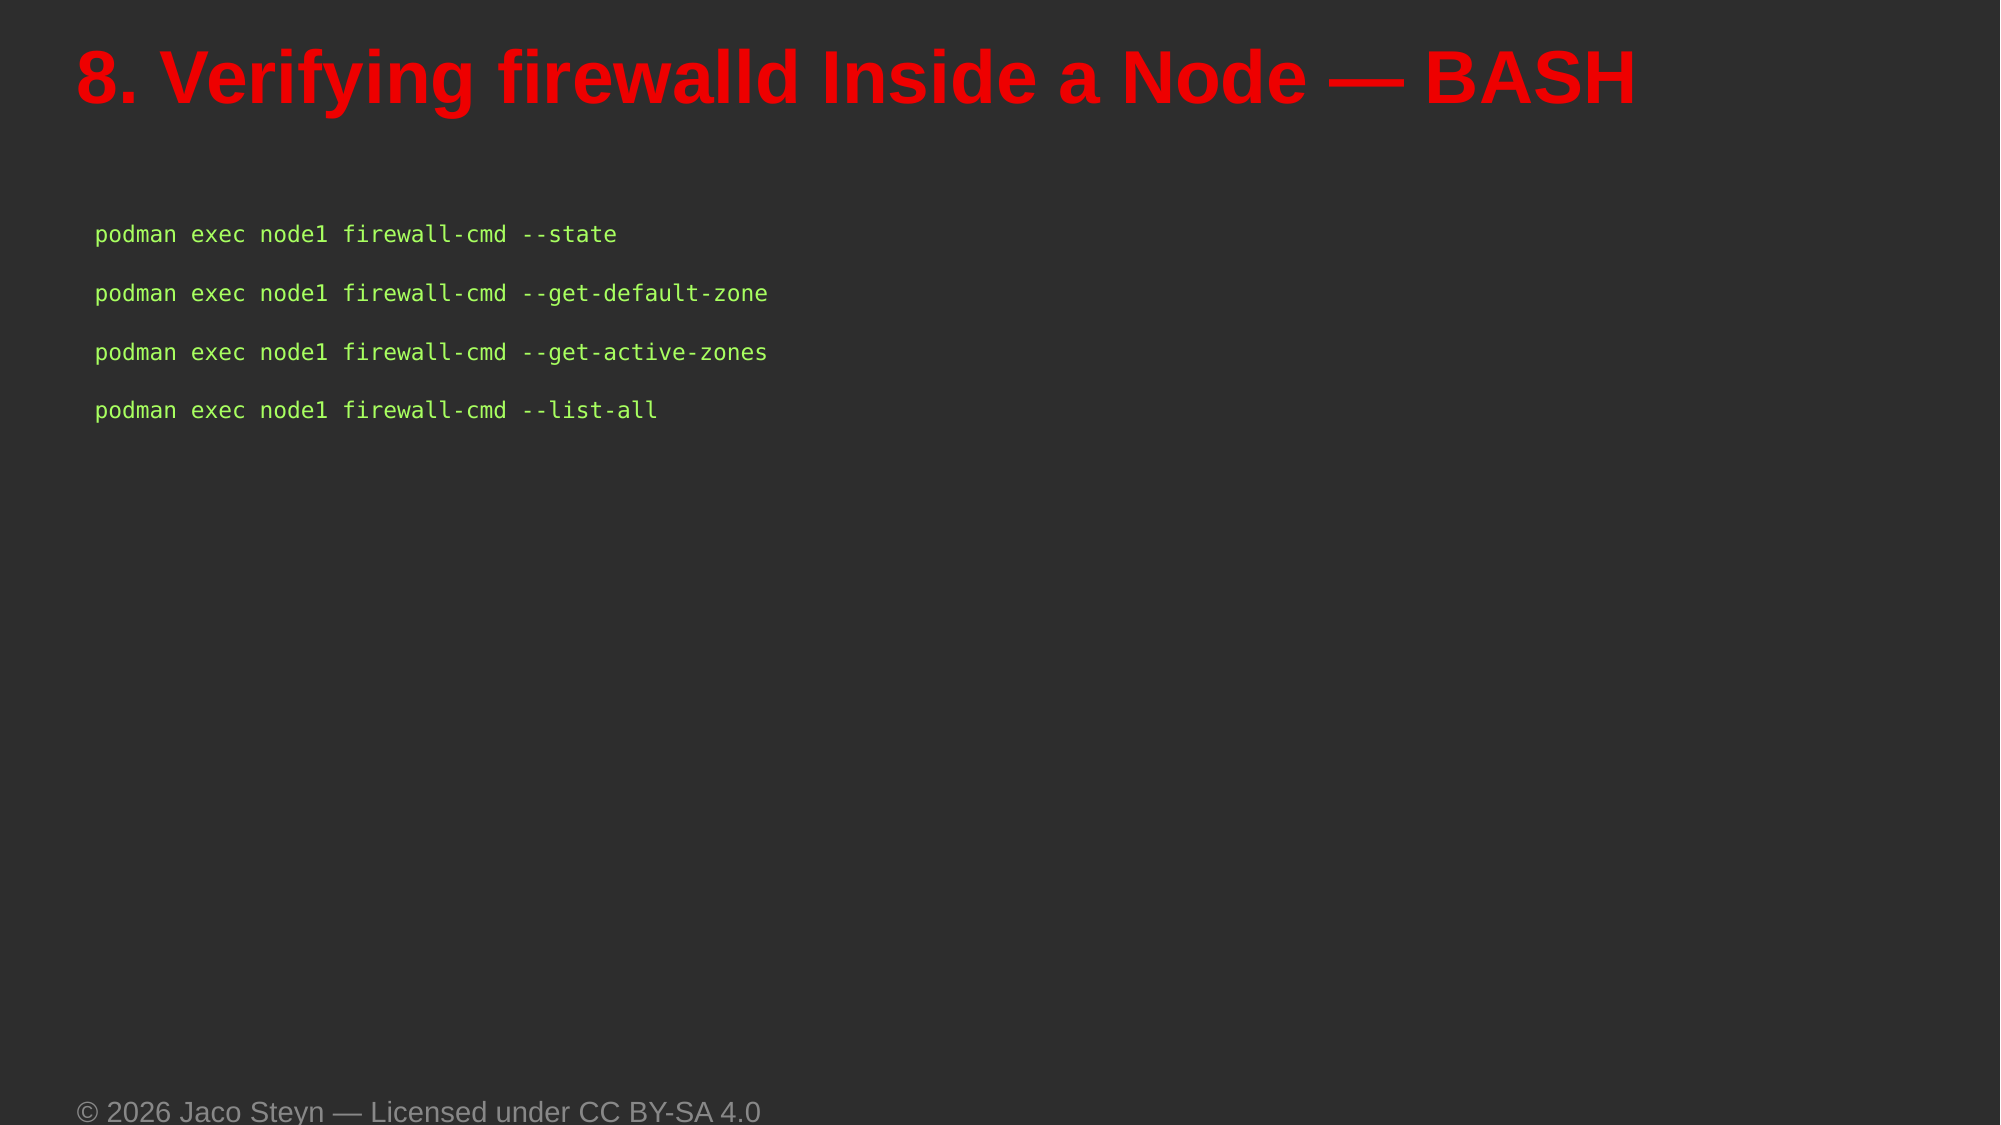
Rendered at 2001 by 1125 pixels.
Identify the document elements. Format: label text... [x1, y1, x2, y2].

text_box 8. Verifying firewalld Inside a Node — BASH [59, 23, 1942, 178]
text_box podman exec node1 firewall-cmd --state podman exec node1 firewall-cmd --get-default-zone podman exec node1 firewall-cmd --get-active-zones podman exec node1 firewall-cmd --list-all [59, 194, 1942, 1052]
text_box © 2026 Jaco Steyn — Licensed under CC BY-SA 4.0 [59, 1083, 1942, 1120]
